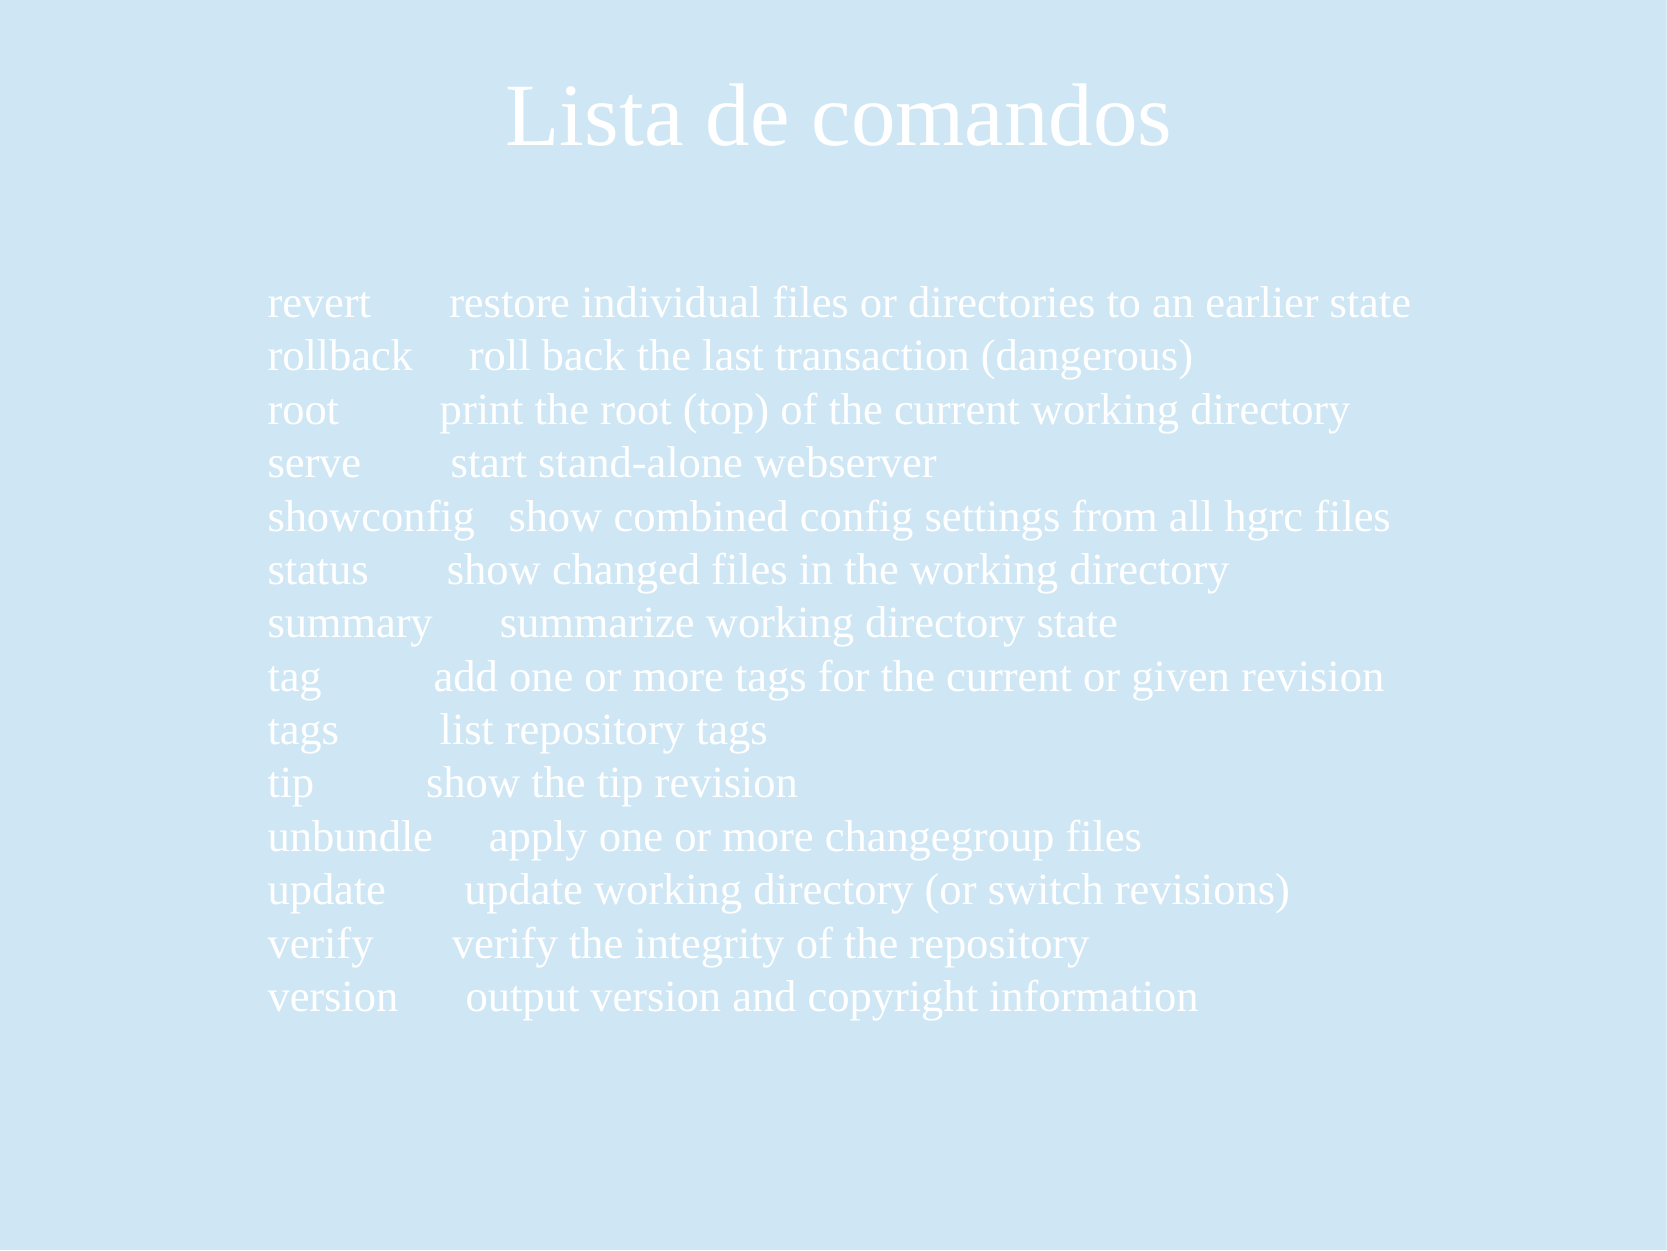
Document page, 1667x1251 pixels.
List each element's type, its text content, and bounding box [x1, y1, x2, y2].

list revert restore individual files or directories to an earlier state rollback roll back the last transaction (dangerous) root print the root (top) of the current working directory serve start stand-alone webserver showconfig show combined config settings from all hgrc files status show changed files in the working directory summary summarize working directory state tag add one or more tags for the current or given revision tags list repository tags tip show the tip revision unbundle apply one or more changegroup files update update working directory (or switch revisions) verify verify the integrity of the repository version output version and copyright information [249, 266, 1485, 1133]
title Lista de comandos [50, 50, 1630, 213]
